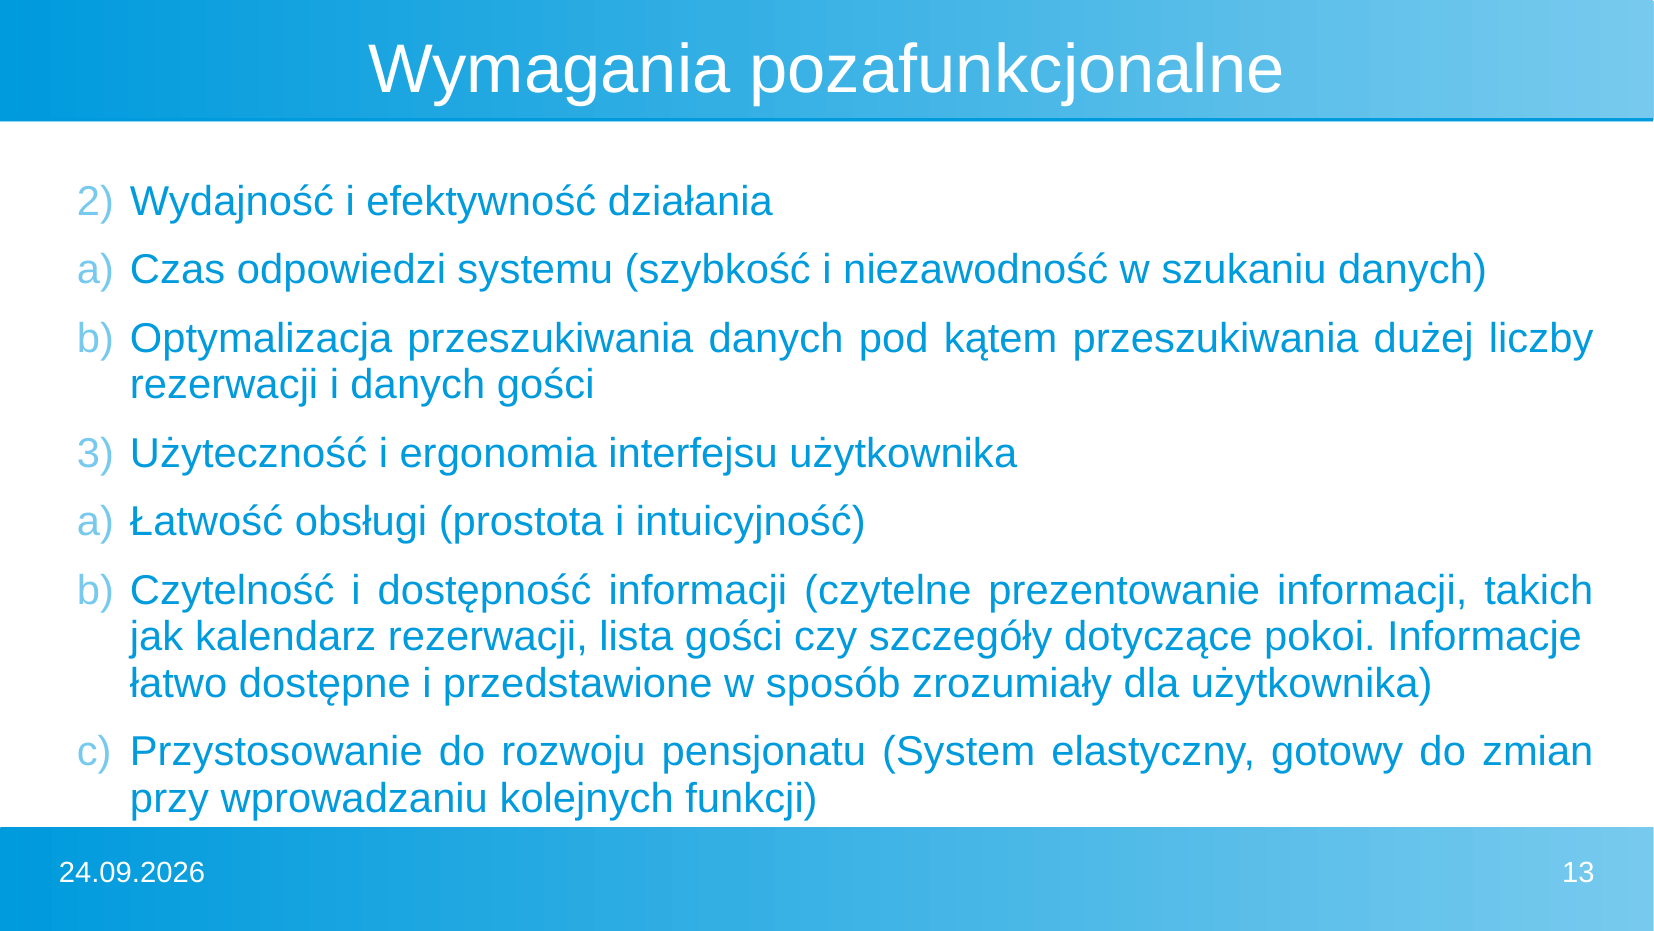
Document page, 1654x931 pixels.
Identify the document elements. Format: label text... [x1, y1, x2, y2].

list Wydajność i efektywność działania Czas odpowiedzi systemu (szybkość i niezawodność w szukaniu danych) Optymalizacja przeszukiwania danych pod kątem przeszukiwania dużej liczby rezerwacji i danych gości Użyteczność i ergonomia interfejsu użytkownika Łatwość obsługi (prostota i intuicyjność) Czytelność i dostępność informacji (czytelne prezentowanie informacji, takich jak kalendarz rezerwacji, lista gości czy szczegóły dotyczące pokoi. Informacje łatwo dostępne i przedstawione w sposób zrozumiały dla użytkownika) Przystosowanie do rozwoju pensjonatu (System elastyczny, gotowy do zmian przy wprowadzaniu kolejnych funkcji) [59, 177, 1595, 768]
title Wymagania pozafunkcjonalne [59, 29, 1595, 108]
